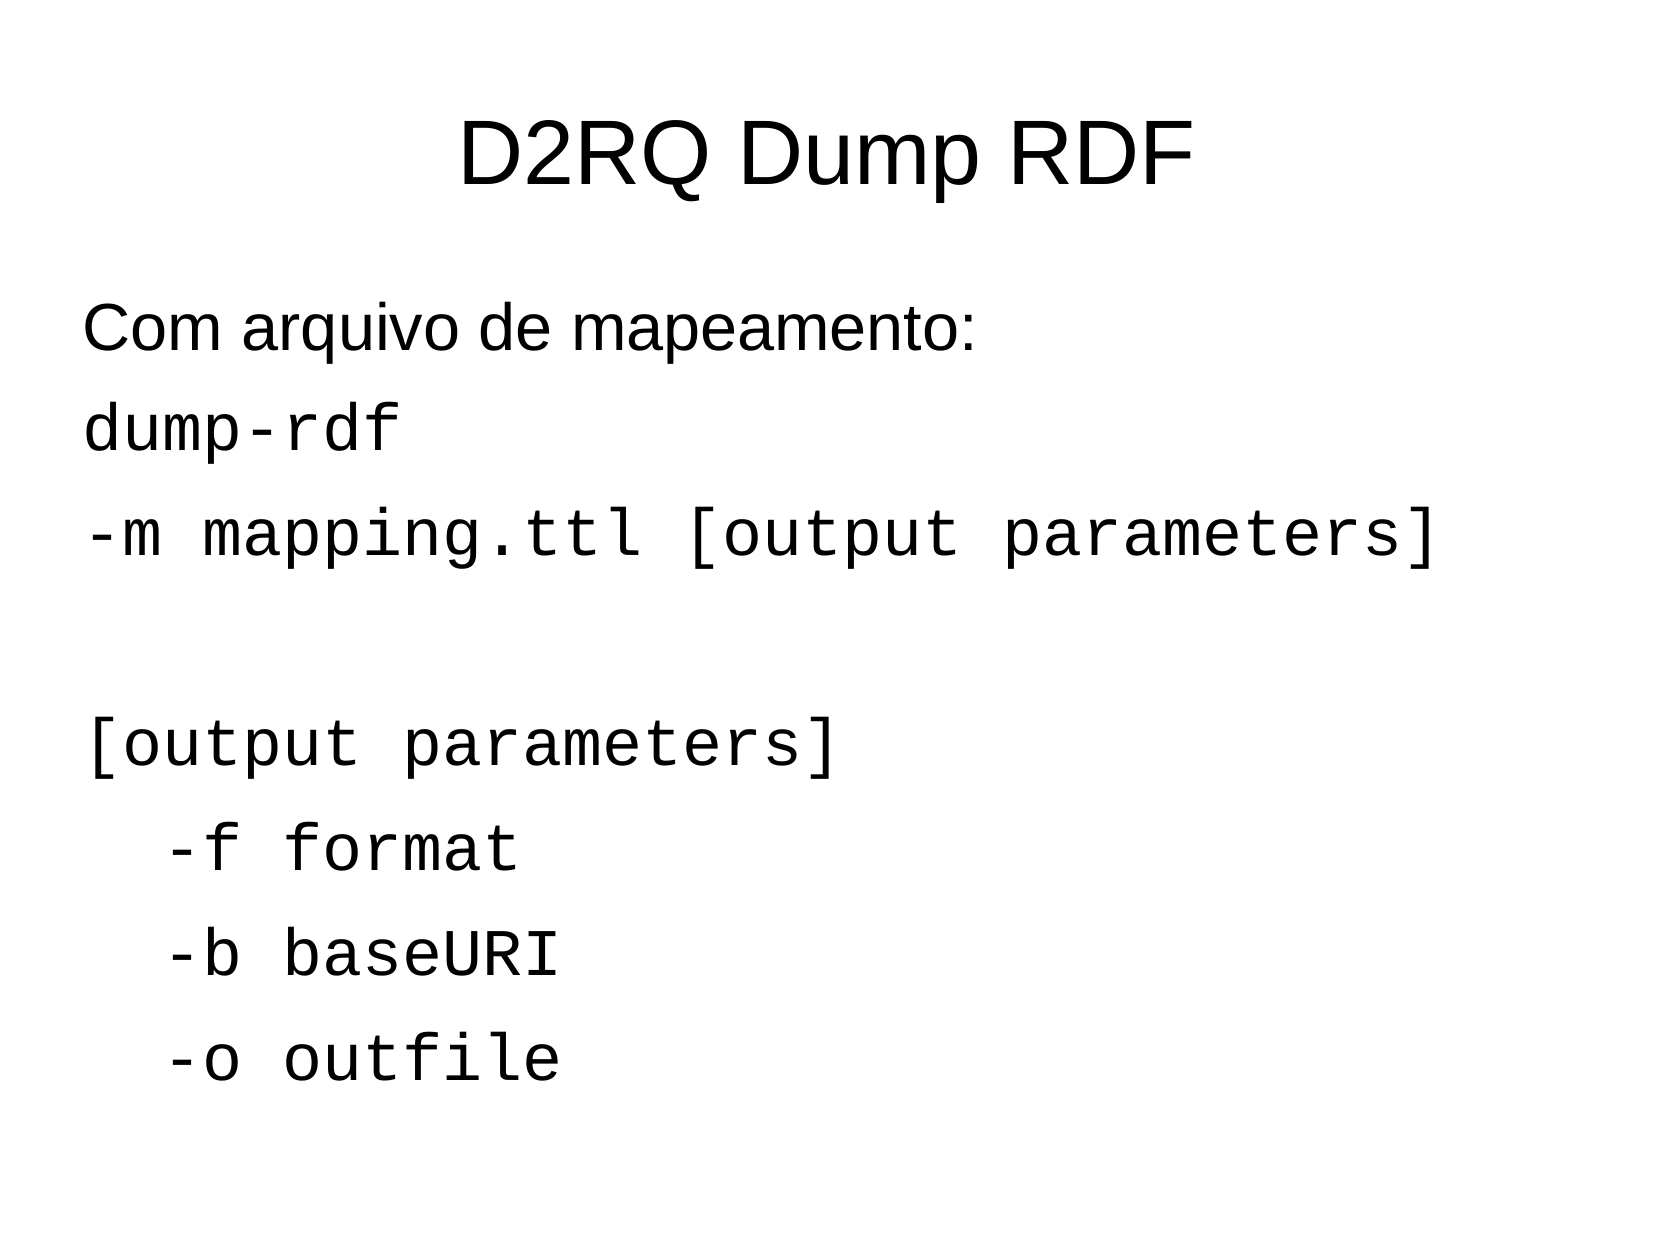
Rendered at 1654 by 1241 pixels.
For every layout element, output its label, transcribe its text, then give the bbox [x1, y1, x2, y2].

title D2RQ Dump RDF [82, 56, 1571, 250]
list Com arquivo de mapeamento: dump-rdf -m mapping.ttl [output parameters] [output parameters] -f format -b baseURI -o outfile [82, 290, 1571, 1101]
